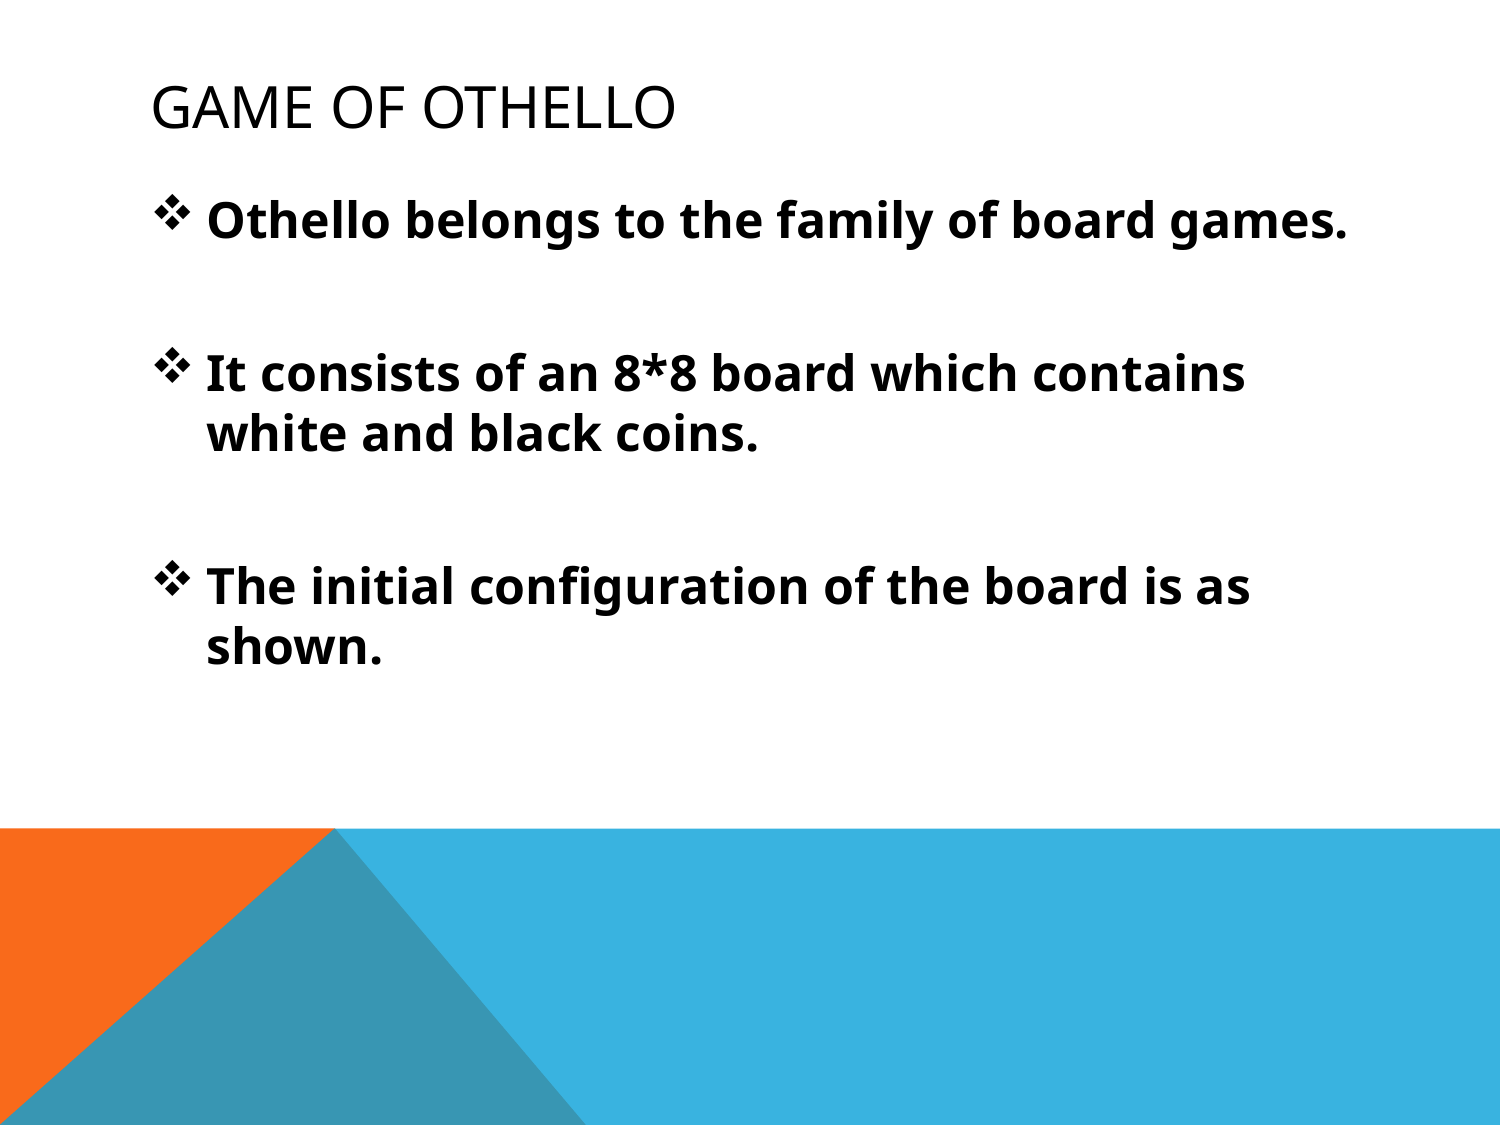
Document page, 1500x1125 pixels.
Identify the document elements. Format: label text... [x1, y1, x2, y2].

title Game of Othello [135, 60, 1369, 150]
list Othello belongs to the family of board games. It consists of an 8*8 board which contains white and black coins. The initial configuration of the board is as shown. [135, 180, 1369, 768]
